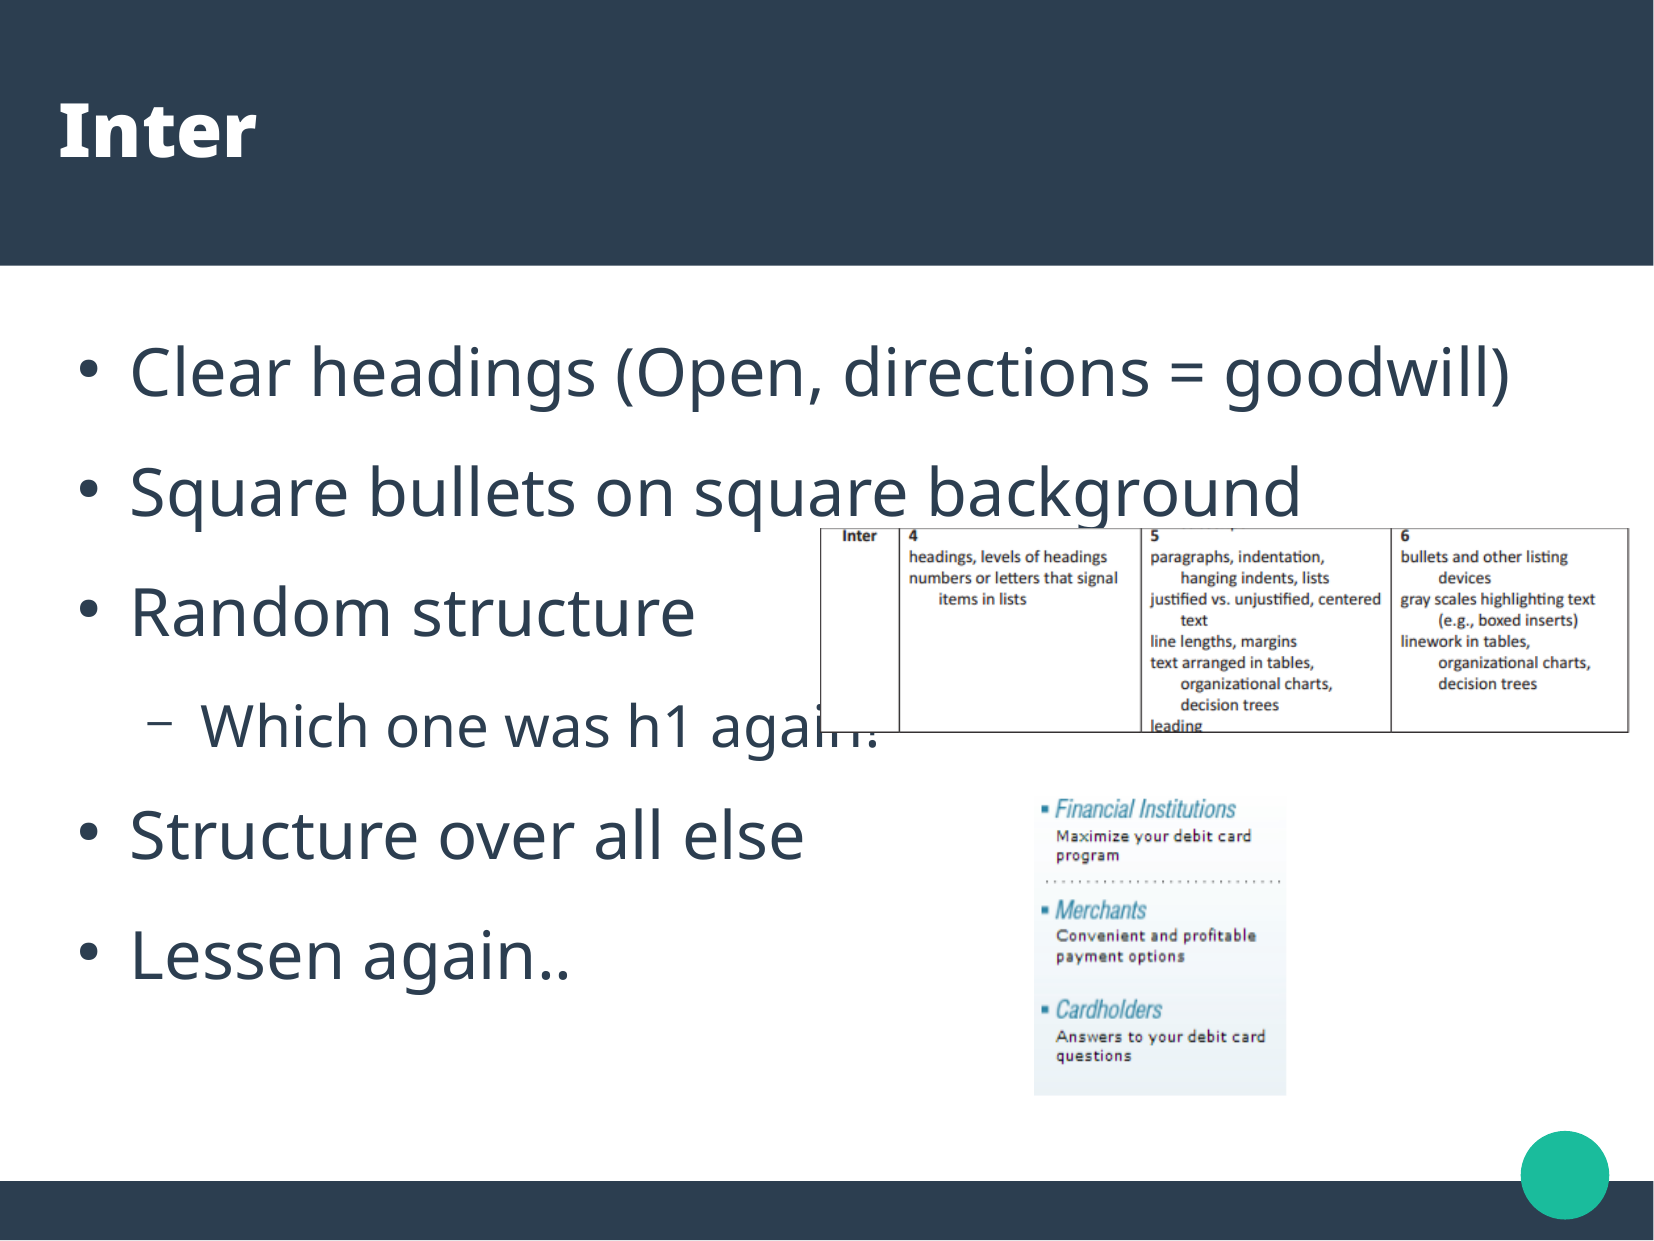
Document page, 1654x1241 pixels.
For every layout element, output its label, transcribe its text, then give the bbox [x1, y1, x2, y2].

title Inter [59, 49, 1595, 207]
list Clear headings (Open, directions = goodwill) Square bullets on square background Random structure Which one was h1 again? Structure over all else Lessen again.. [59, 324, 1595, 1152]
picture [820, 528, 1630, 733]
picture [1034, 796, 1288, 1099]
